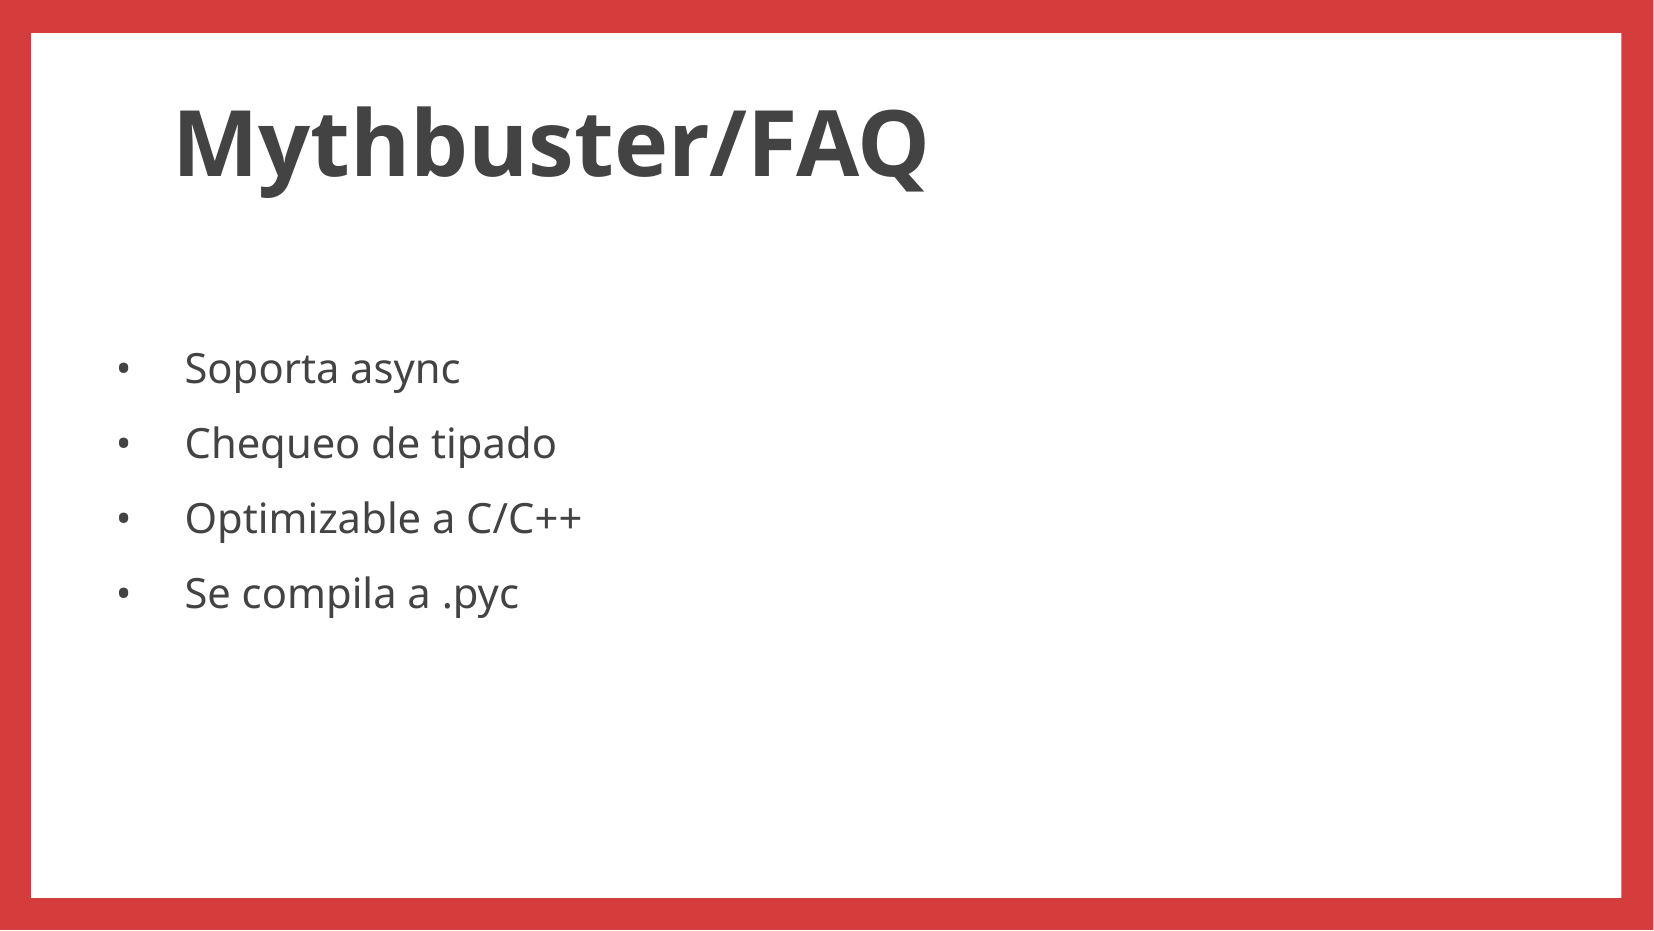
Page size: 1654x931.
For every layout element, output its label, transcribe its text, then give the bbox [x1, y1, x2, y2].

list Soporta async Chequeo de tipado Optimizable a C/C++ Se compila a .pyc [94, 309, 1146, 709]
title Mythbuster/FAQ [157, 54, 1497, 239]
